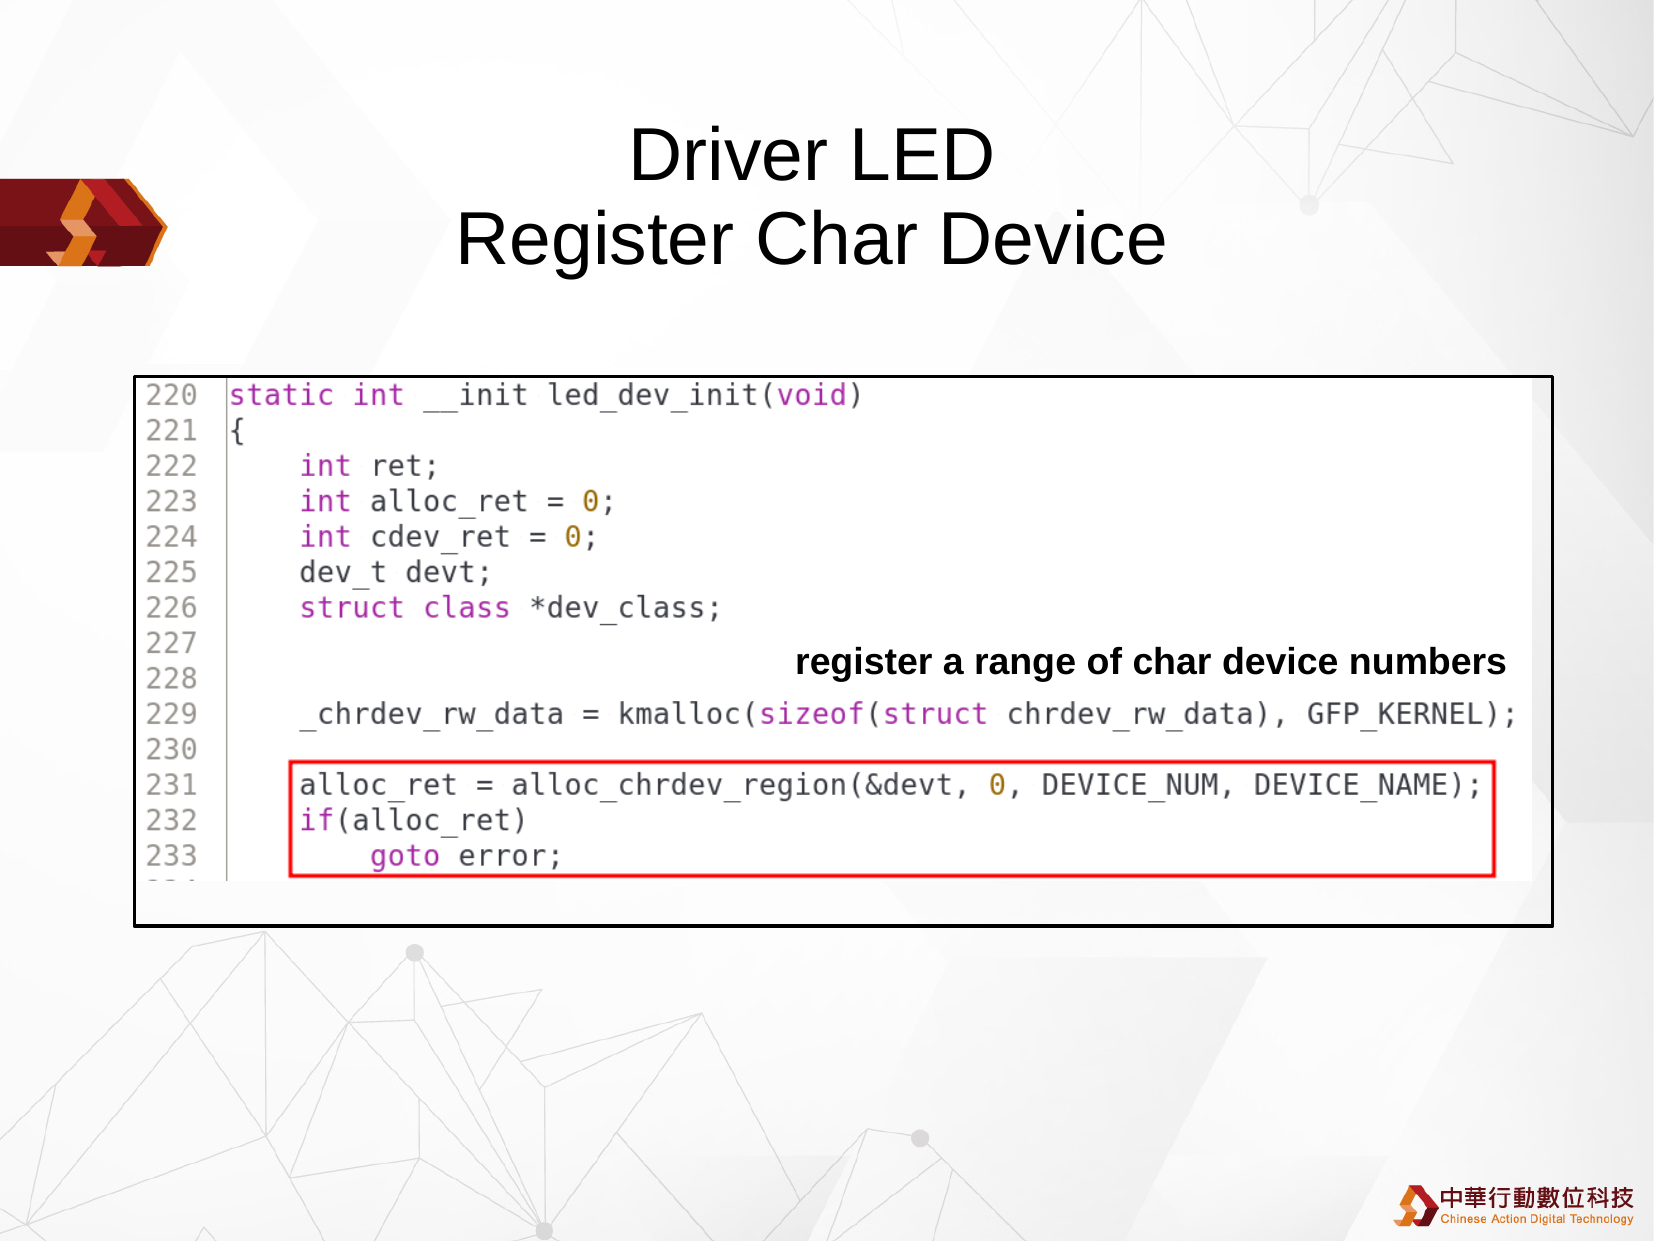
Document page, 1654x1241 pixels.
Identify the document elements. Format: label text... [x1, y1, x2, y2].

text_box register a range of char device numbers [780, 632, 1551, 697]
picture [0, 0, 1654, 1241]
title Driver LED Register Char Device [118, 112, 1506, 281]
